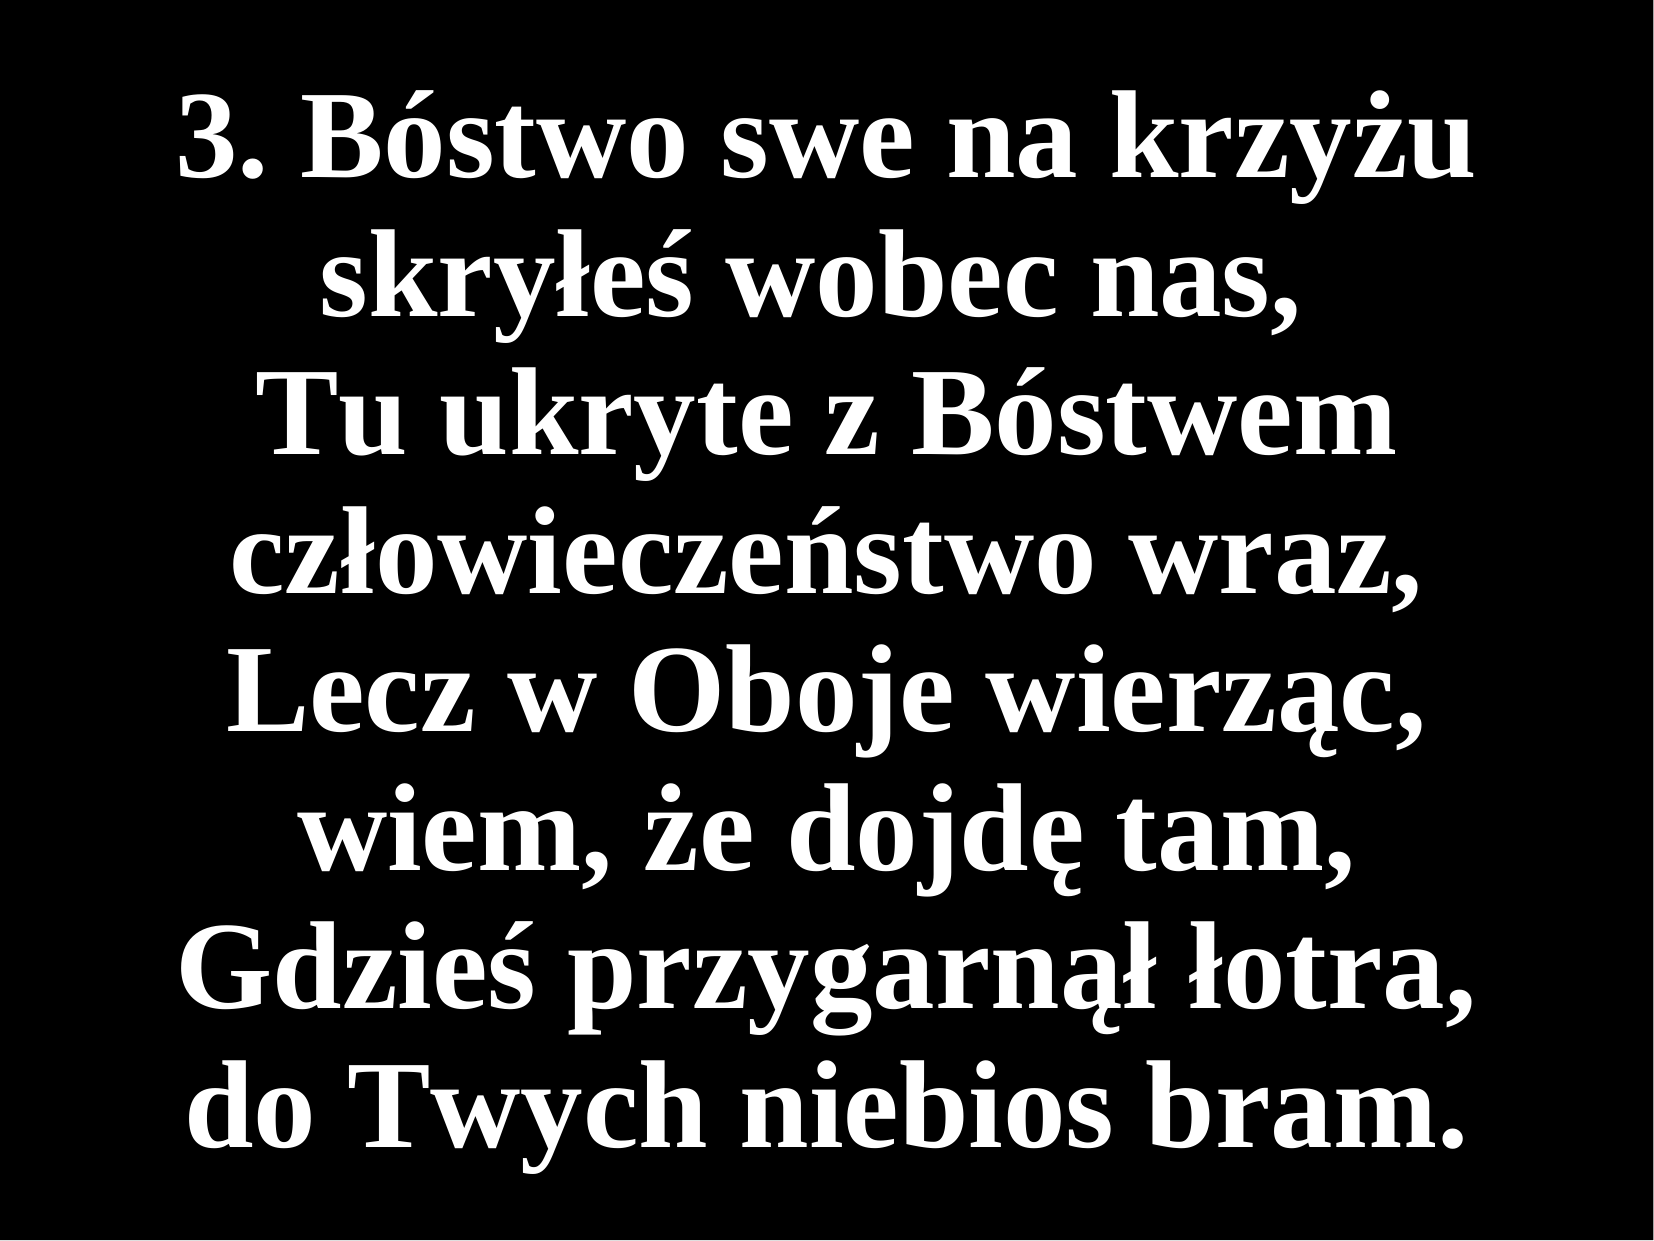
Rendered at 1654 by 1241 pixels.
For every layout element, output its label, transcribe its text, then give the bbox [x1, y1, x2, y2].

title 3. Bóstwo swe na krzyżu skryłeś wobec nas, Tu ukryte z Bóstwem człowieczeństwo wraz, Lecz w Oboje wierząc, wiem, że dojdę tam, Gdzieś przygarnął łotra, do Twych niebios bram. [0, 0, 1654, 1241]
